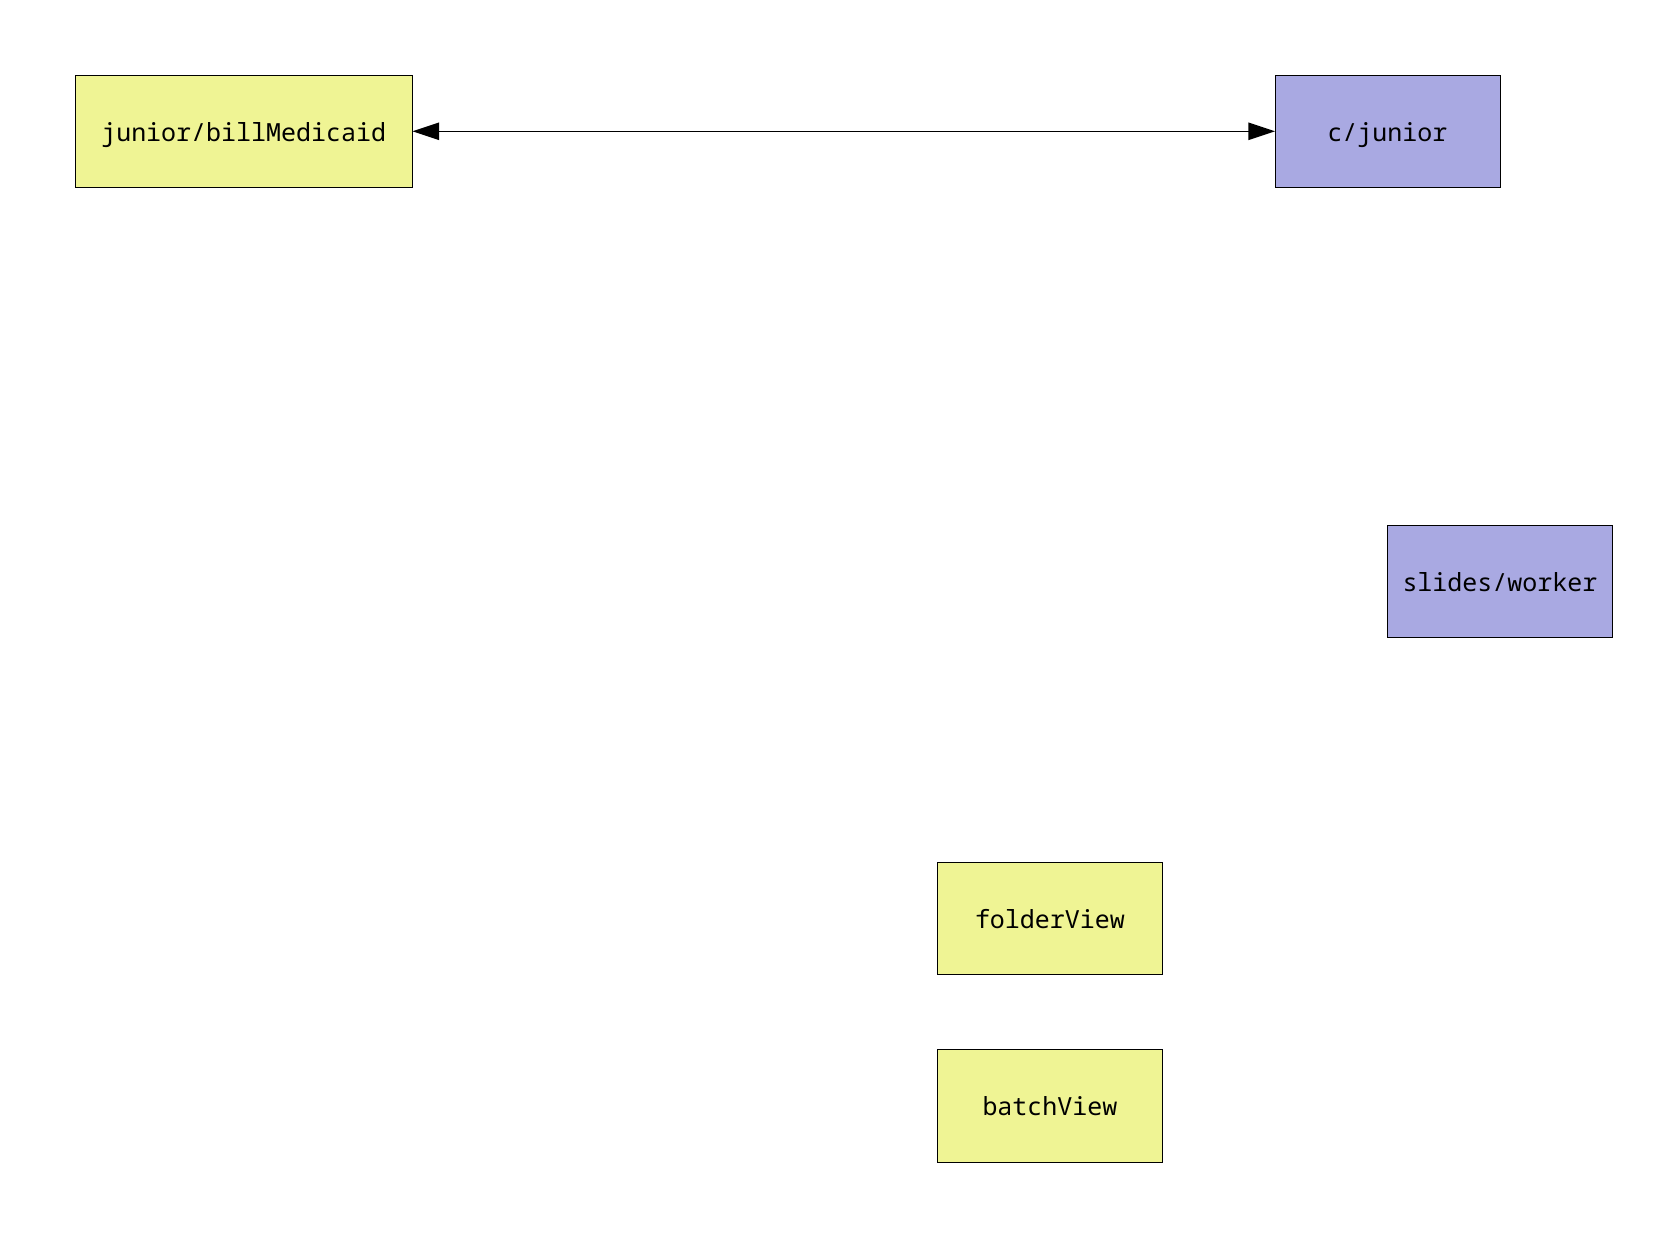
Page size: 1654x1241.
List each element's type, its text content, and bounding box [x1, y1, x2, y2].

text_box folderView [937, 862, 1163, 975]
text_box junior/billMedicaid [75, 75, 413, 188]
text_box batchView [937, 1049, 1163, 1163]
text_box slides/worker [1387, 525, 1613, 638]
text_box c/junior [1275, 75, 1501, 188]
